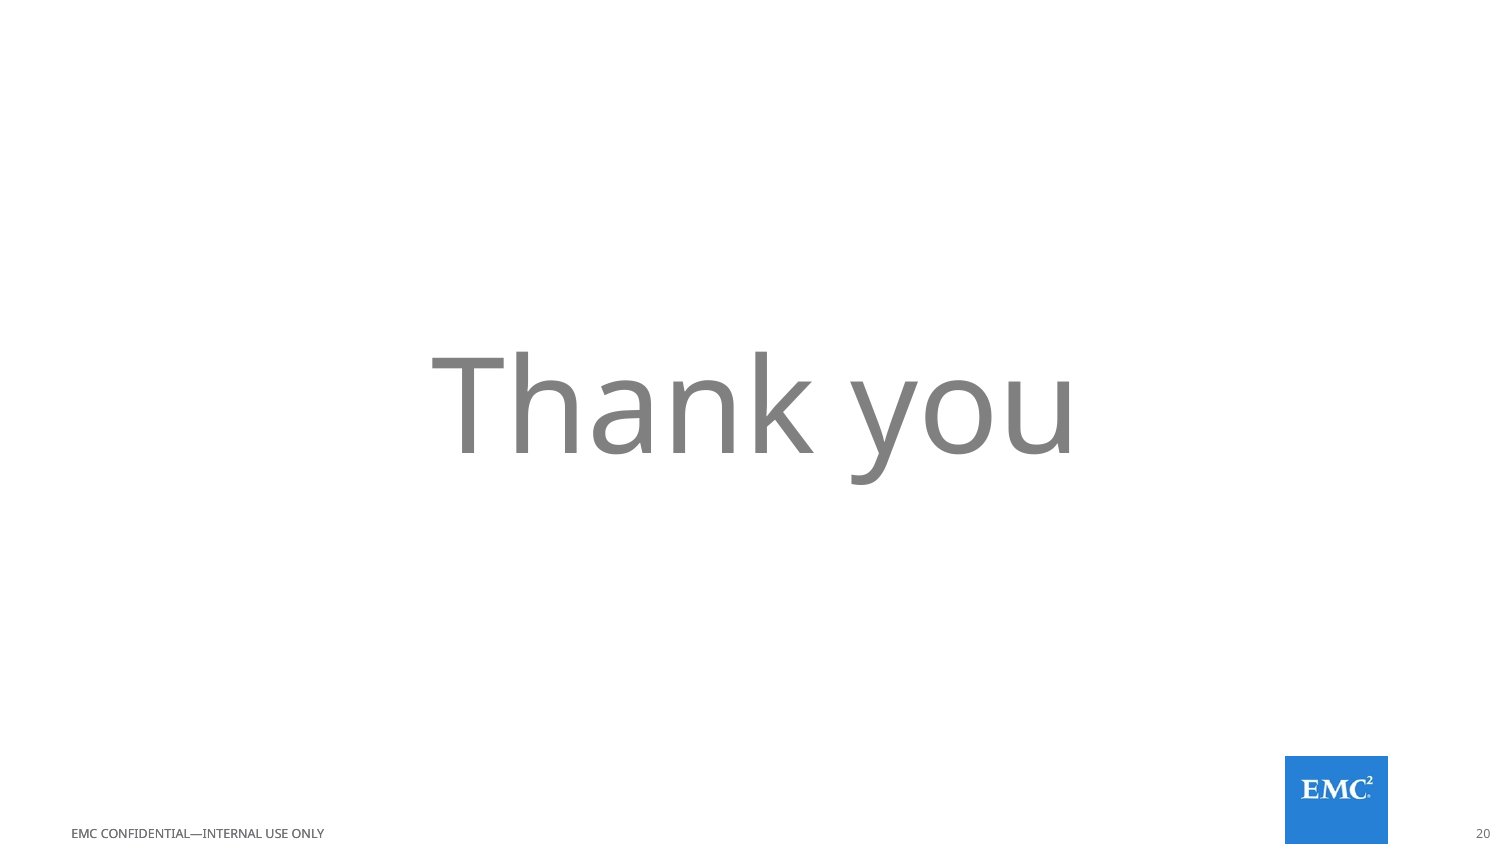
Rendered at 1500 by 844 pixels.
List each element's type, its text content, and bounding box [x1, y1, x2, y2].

subtitle Thank you [62, 238, 1450, 565]
picture [1285, 756, 1388, 844]
